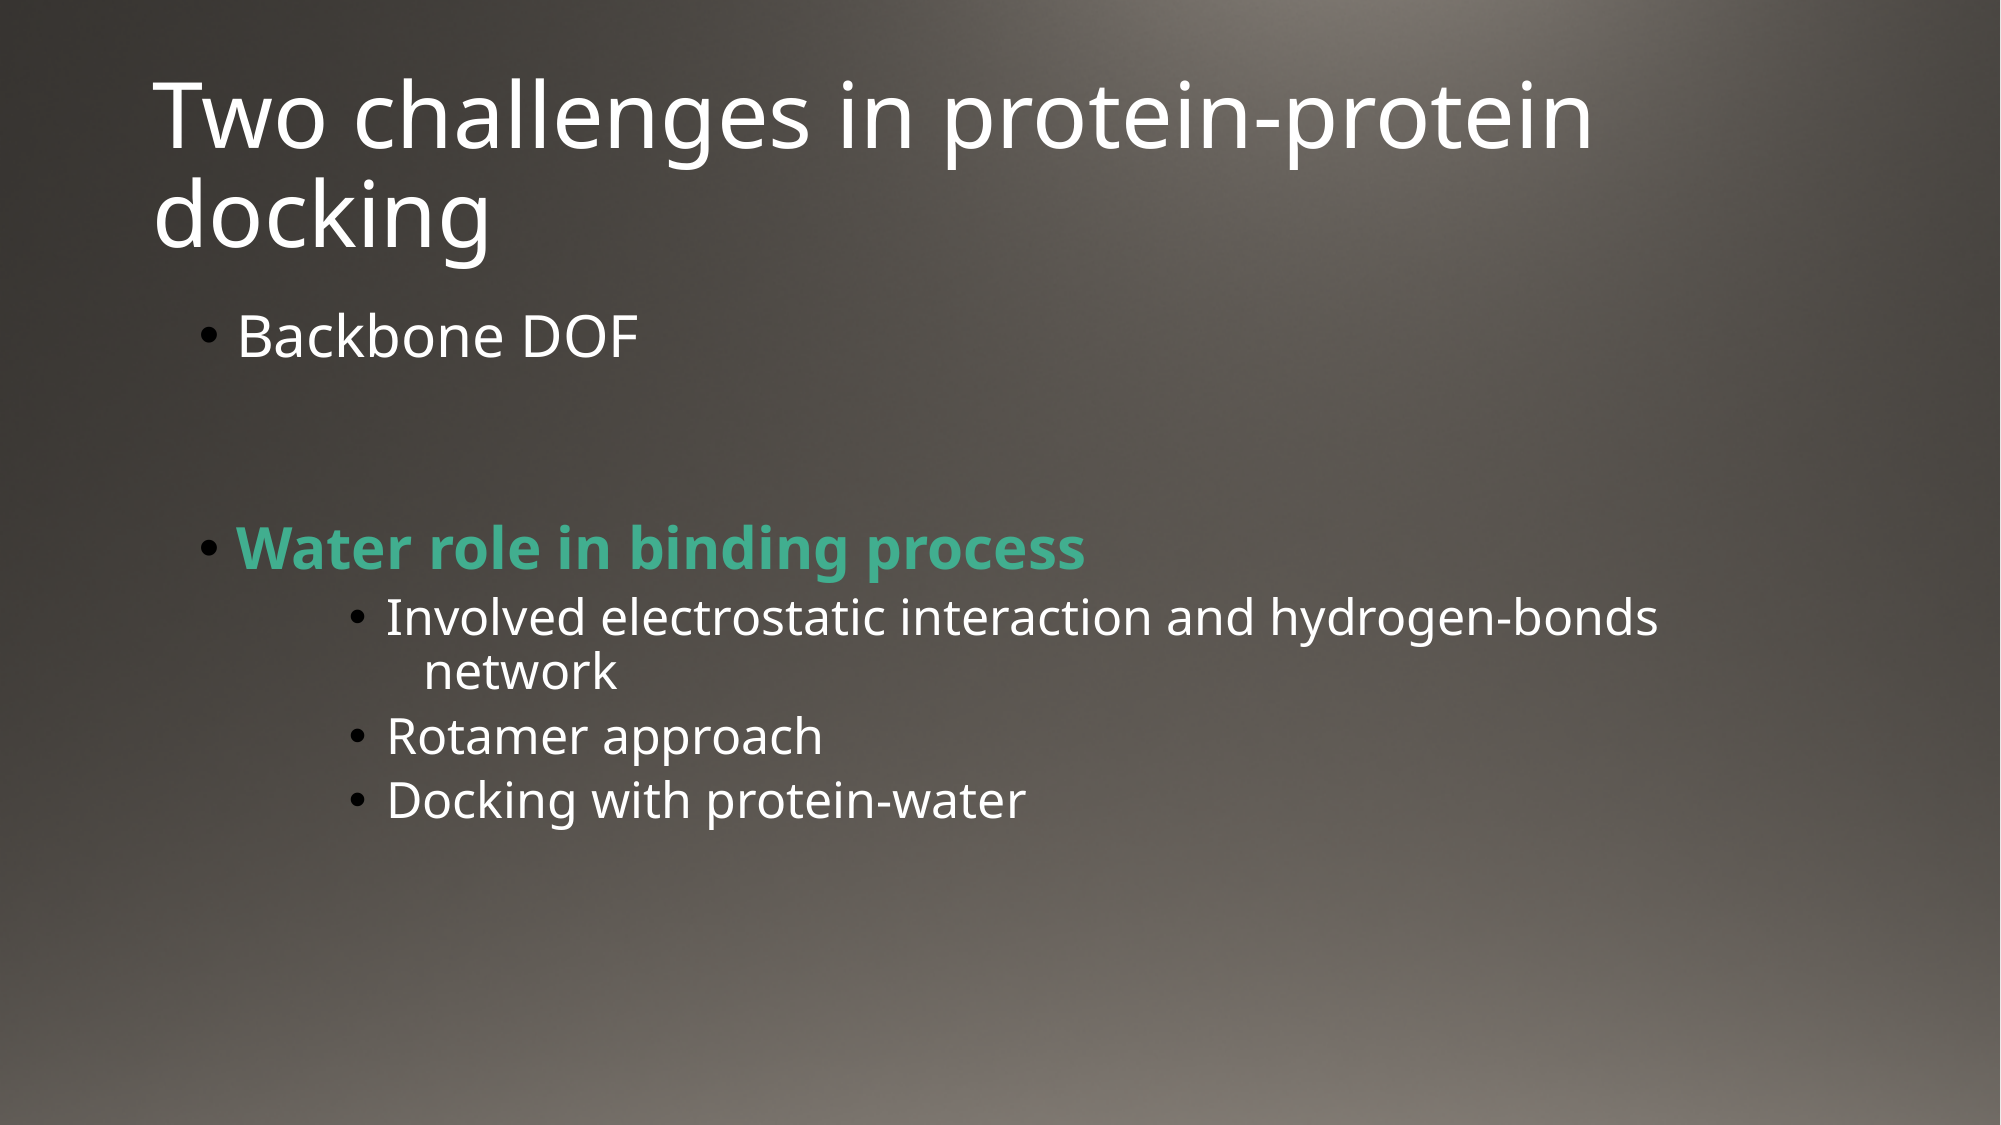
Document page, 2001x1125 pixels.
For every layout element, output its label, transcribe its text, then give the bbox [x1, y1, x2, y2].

title Two challenges in protein-protein docking [137, 59, 1863, 278]
list Backbone DOF Water role in binding process Involved electrostatic interaction and hydrogen-bonds network Rotamer approach Docking with protein-water [183, 299, 1863, 1014]
